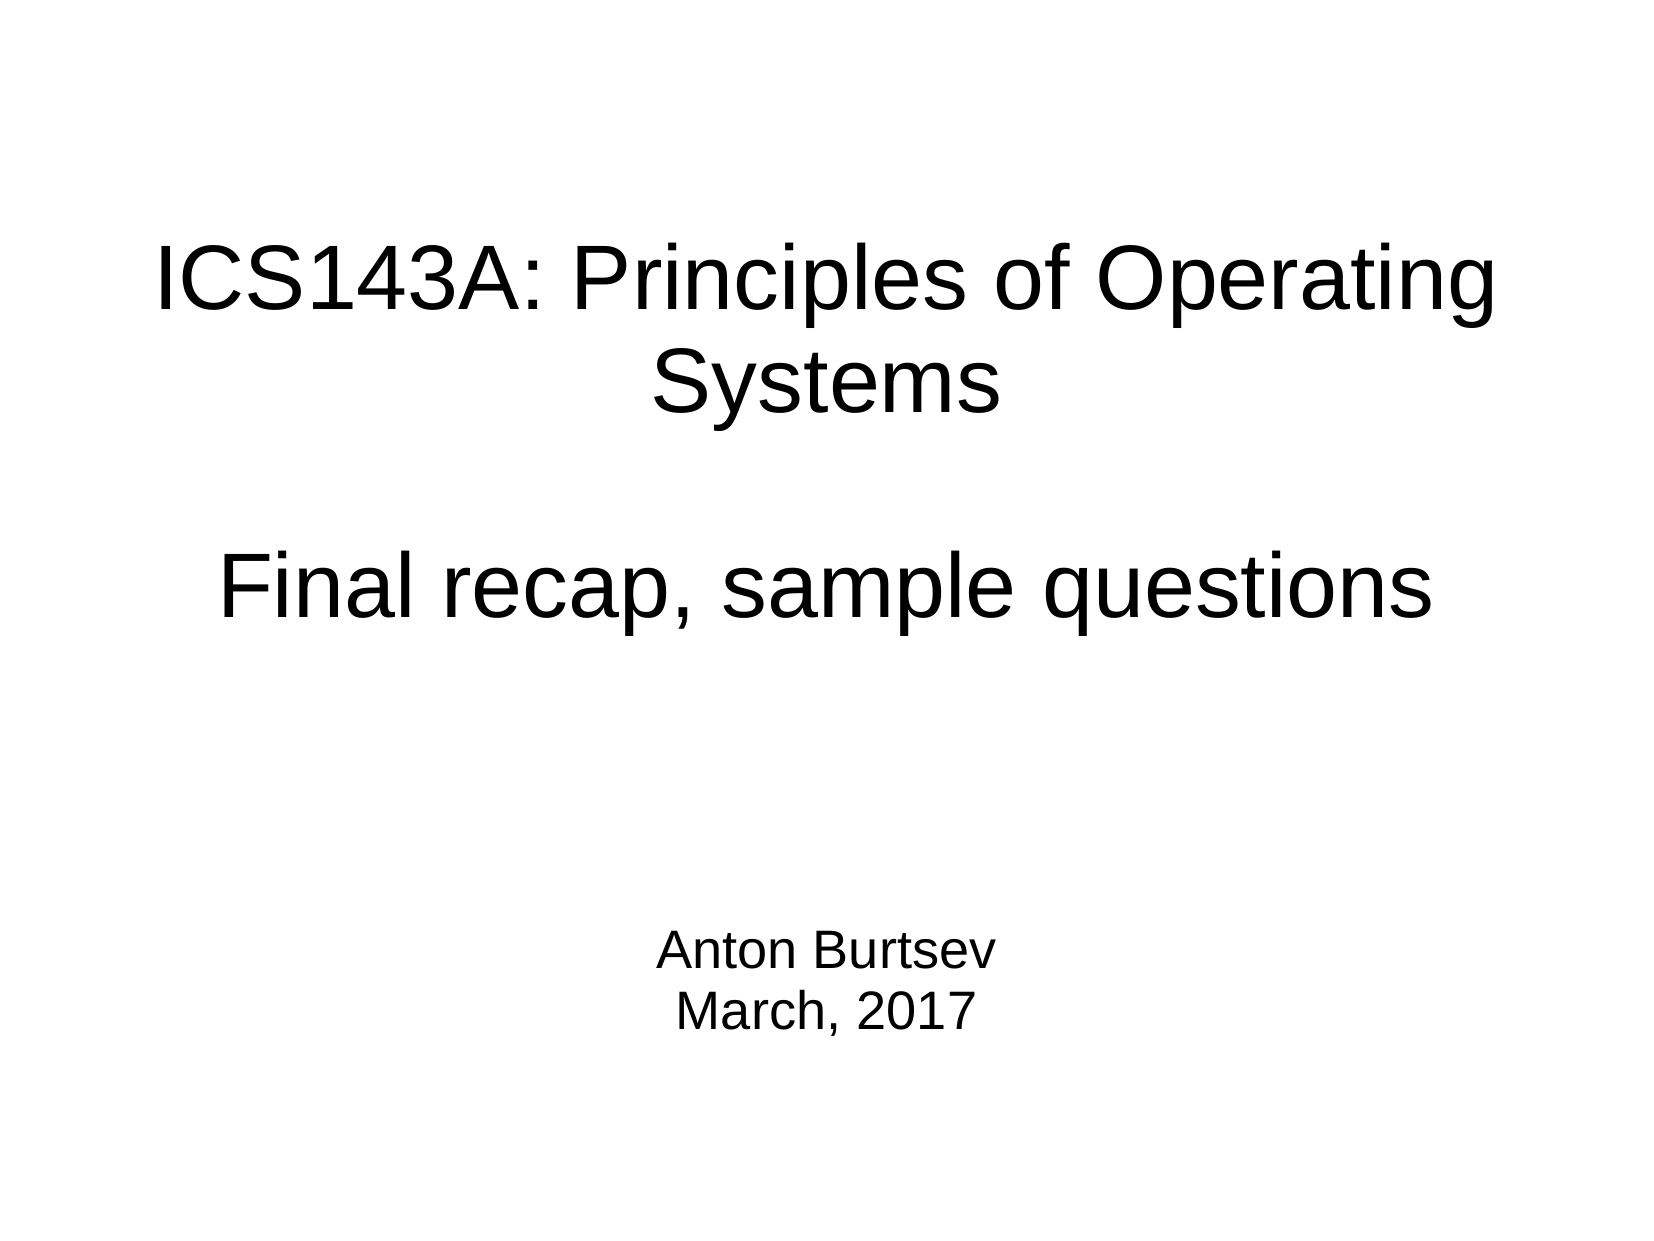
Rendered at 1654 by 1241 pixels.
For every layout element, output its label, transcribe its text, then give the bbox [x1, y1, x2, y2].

title ICS143A: Principles of Operating Systems Final recap, sample questions [82, 113, 1571, 637]
subtitle Anton Burtsev March, 2017 [82, 637, 1571, 1109]
